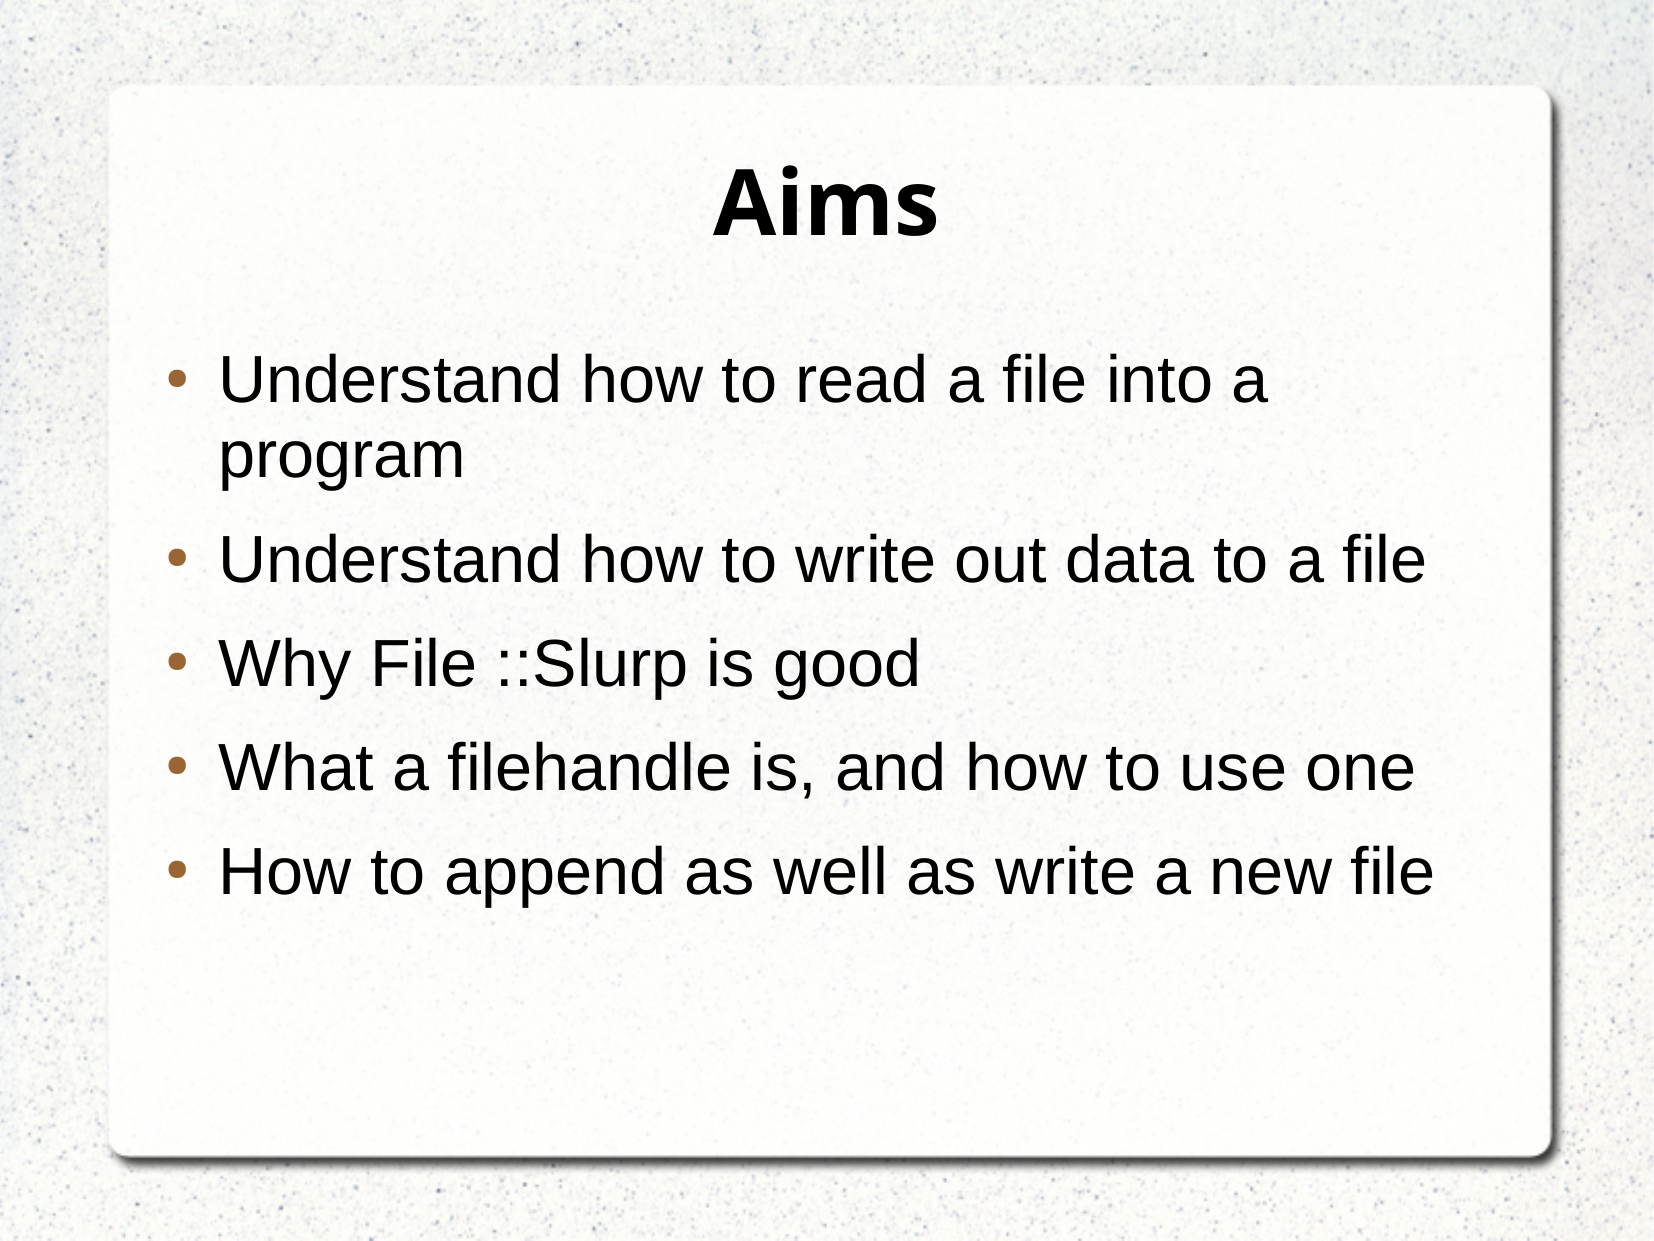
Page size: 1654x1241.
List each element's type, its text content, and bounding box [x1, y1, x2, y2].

list Understand how to read a file into a program Understand how to write out data to a file Why File ::Slurp is good What a filehandle is, and how to use one How to append as well as write a new file [147, 342, 1506, 978]
title Aims [118, 96, 1536, 304]
picture [0, 0, 1654, 1241]
